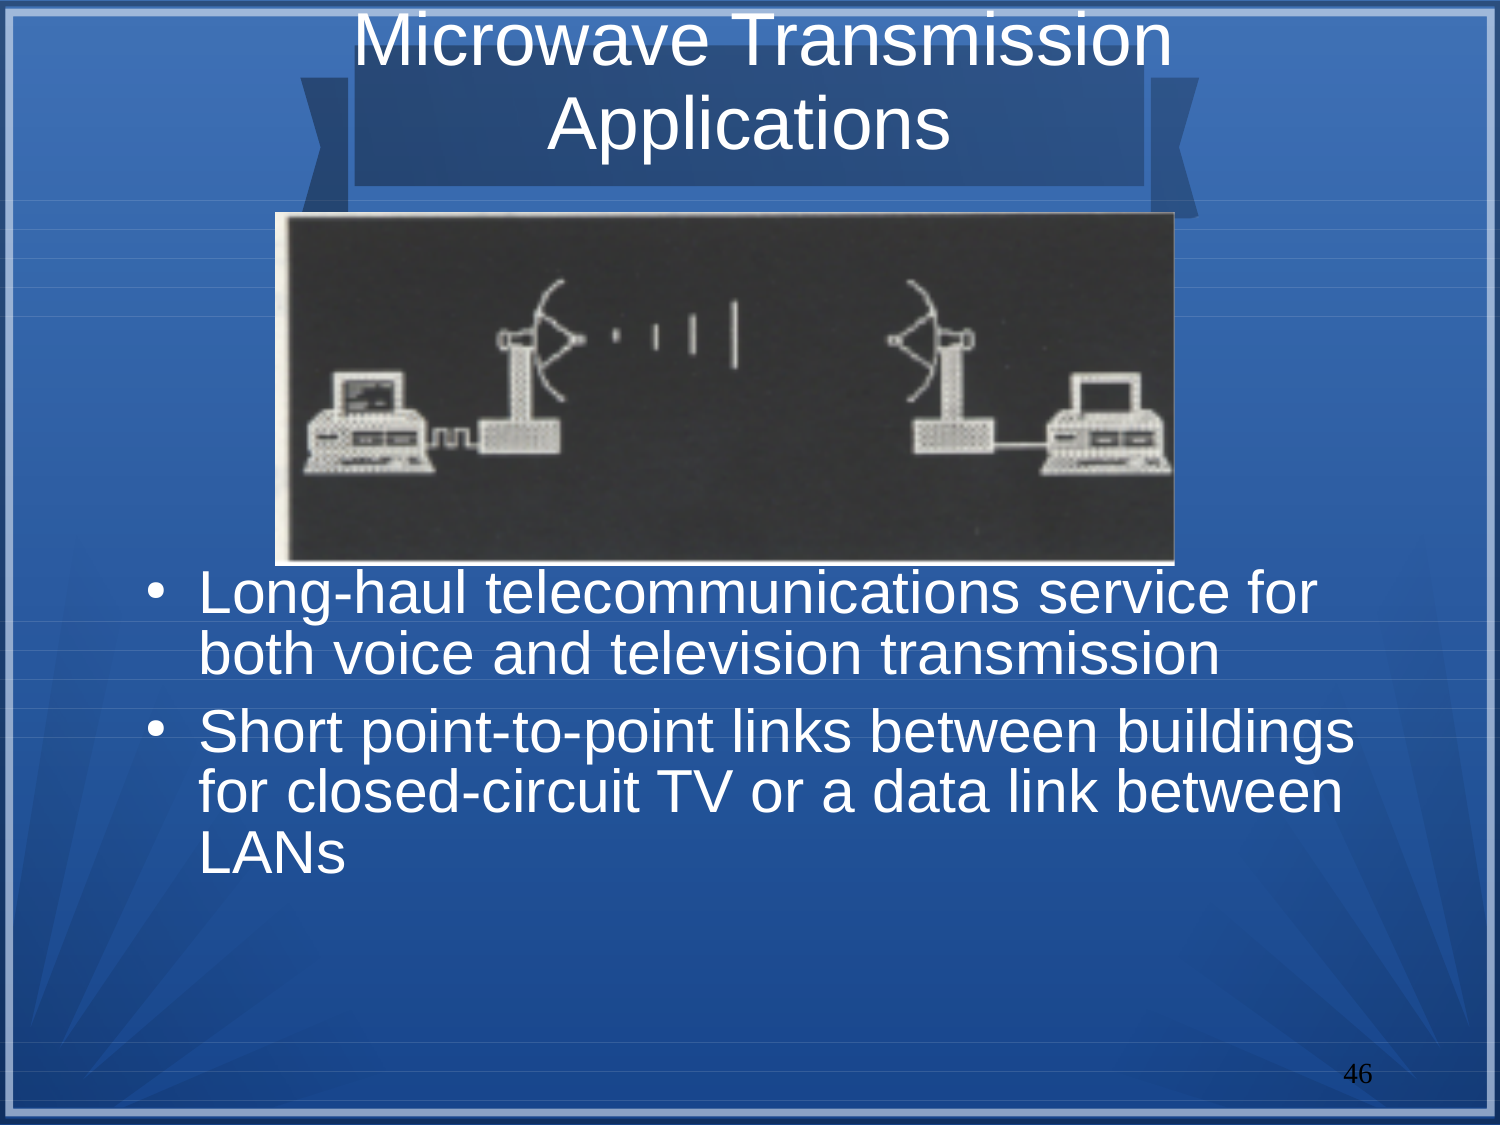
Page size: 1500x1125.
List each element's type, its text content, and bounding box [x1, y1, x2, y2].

text_box 47 [1074, 1050, 1388, 1125]
title Microwave Transmission Applications [112, 0, 1388, 162]
picture [275, 212, 1176, 566]
list Long-haul telecommunications service for both voice and television transmission Short point-to-point links between buildings for closed-circuit TV or a data link between LANs [112, 162, 1388, 1025]
